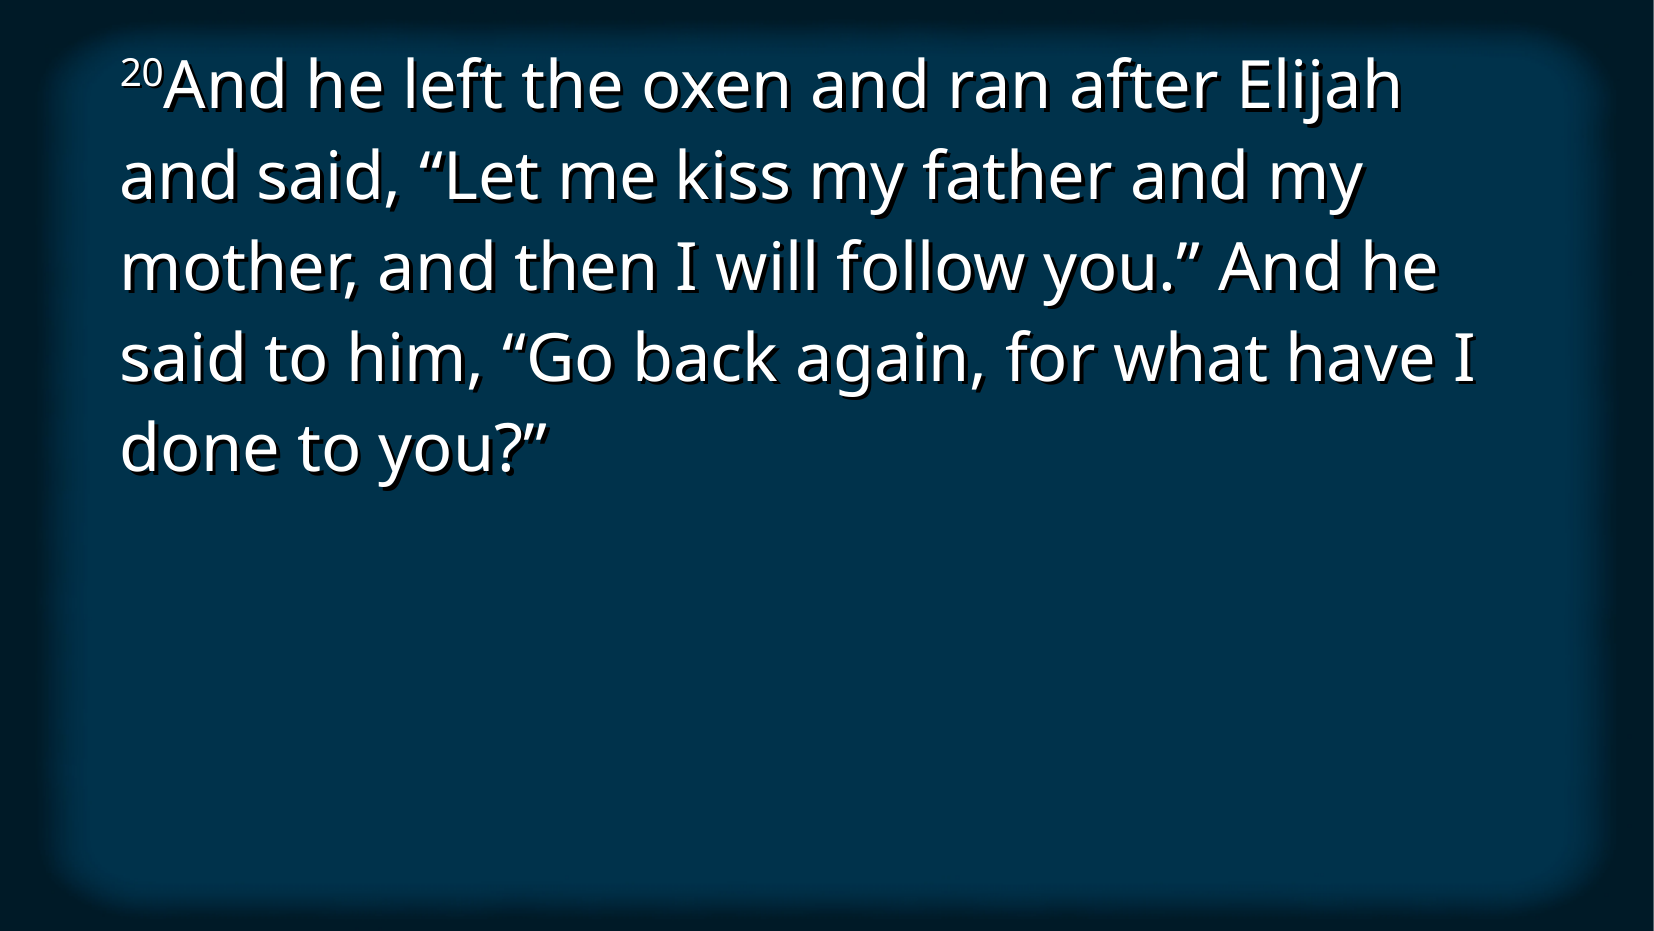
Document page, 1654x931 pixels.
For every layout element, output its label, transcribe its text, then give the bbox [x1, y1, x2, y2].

picture [0, 0, 1654, 931]
text_box 20And he left the oxen and ran after Elijah and said, “Let me kiss my father and my mother, and then I will follow you.” And he said to him, “Go back again, for what have I done to you?” [105, 30, 1546, 400]
